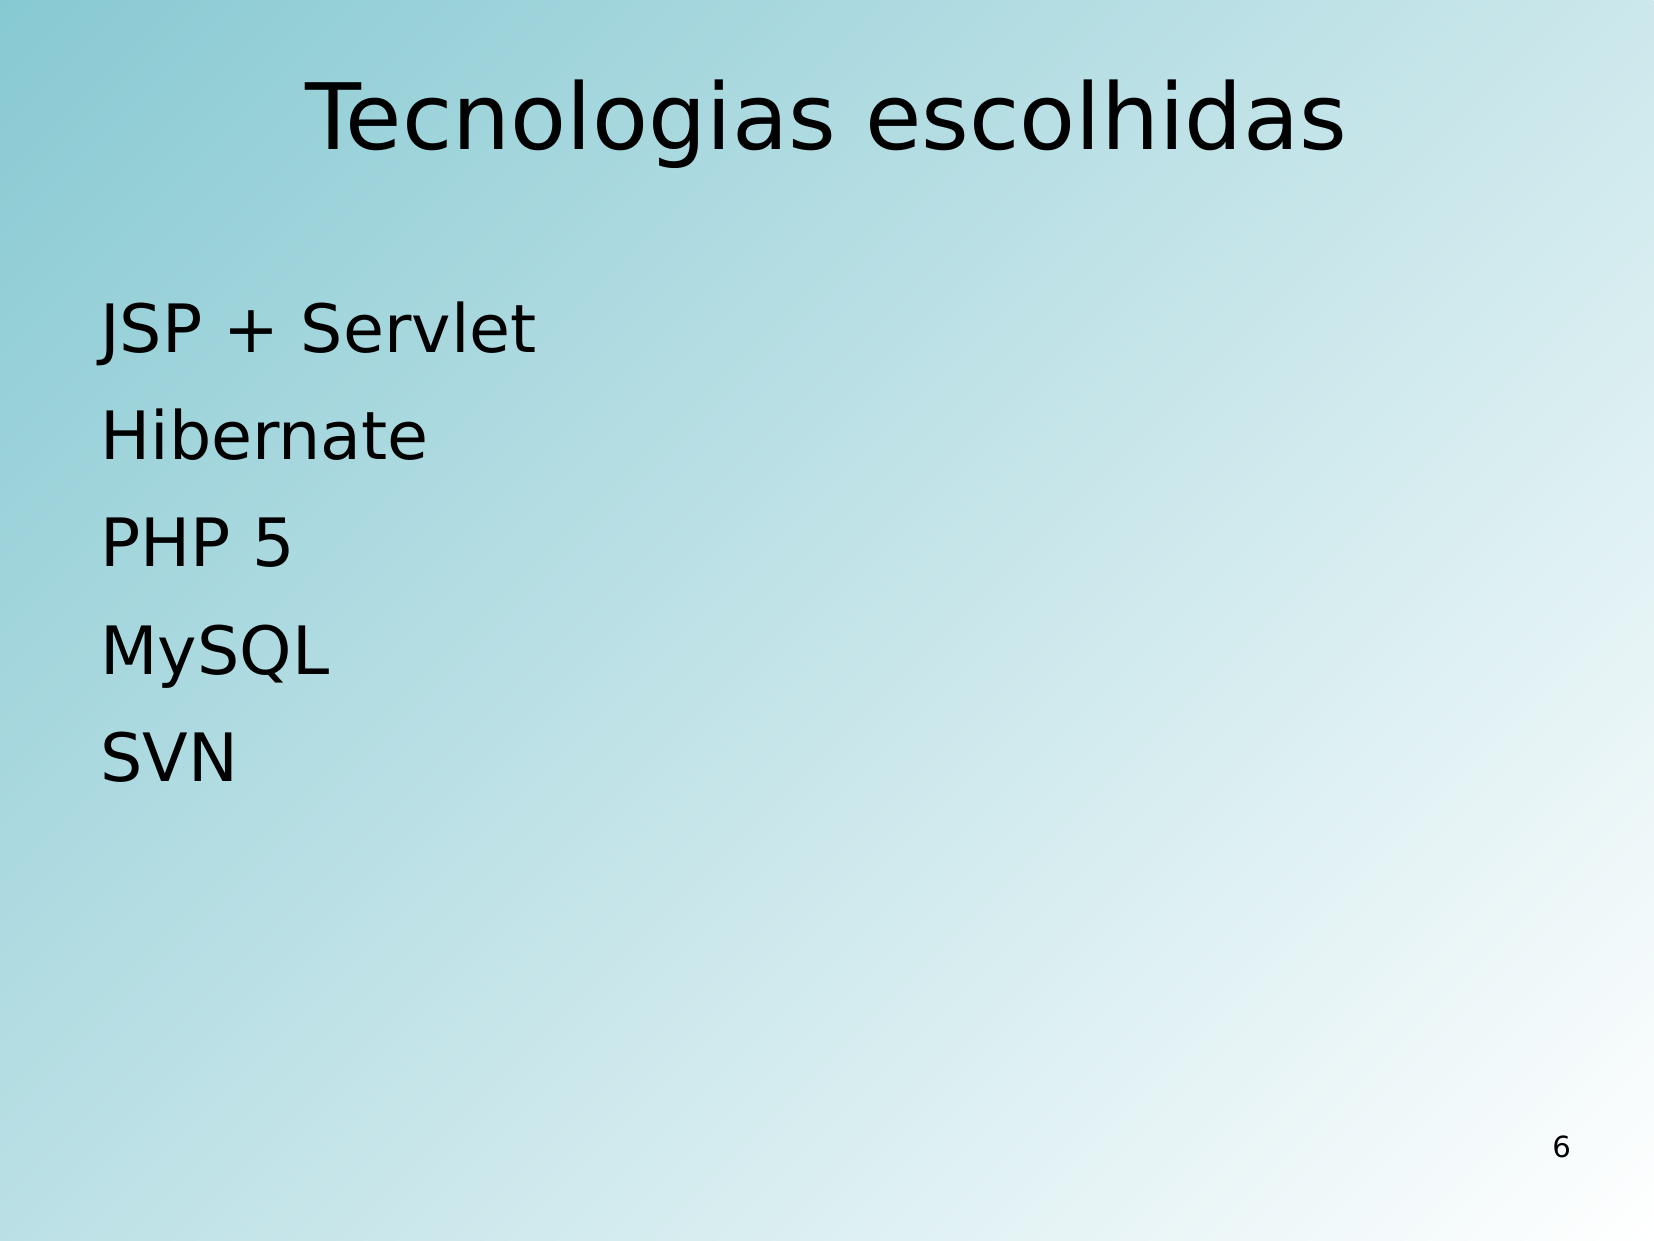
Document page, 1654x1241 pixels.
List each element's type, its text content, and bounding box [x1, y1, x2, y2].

list JSP + Servlet Hibernate PHP 5 MySQL SVN [82, 290, 1571, 1094]
title Tecnologias escolhidas [82, 13, 1571, 222]
